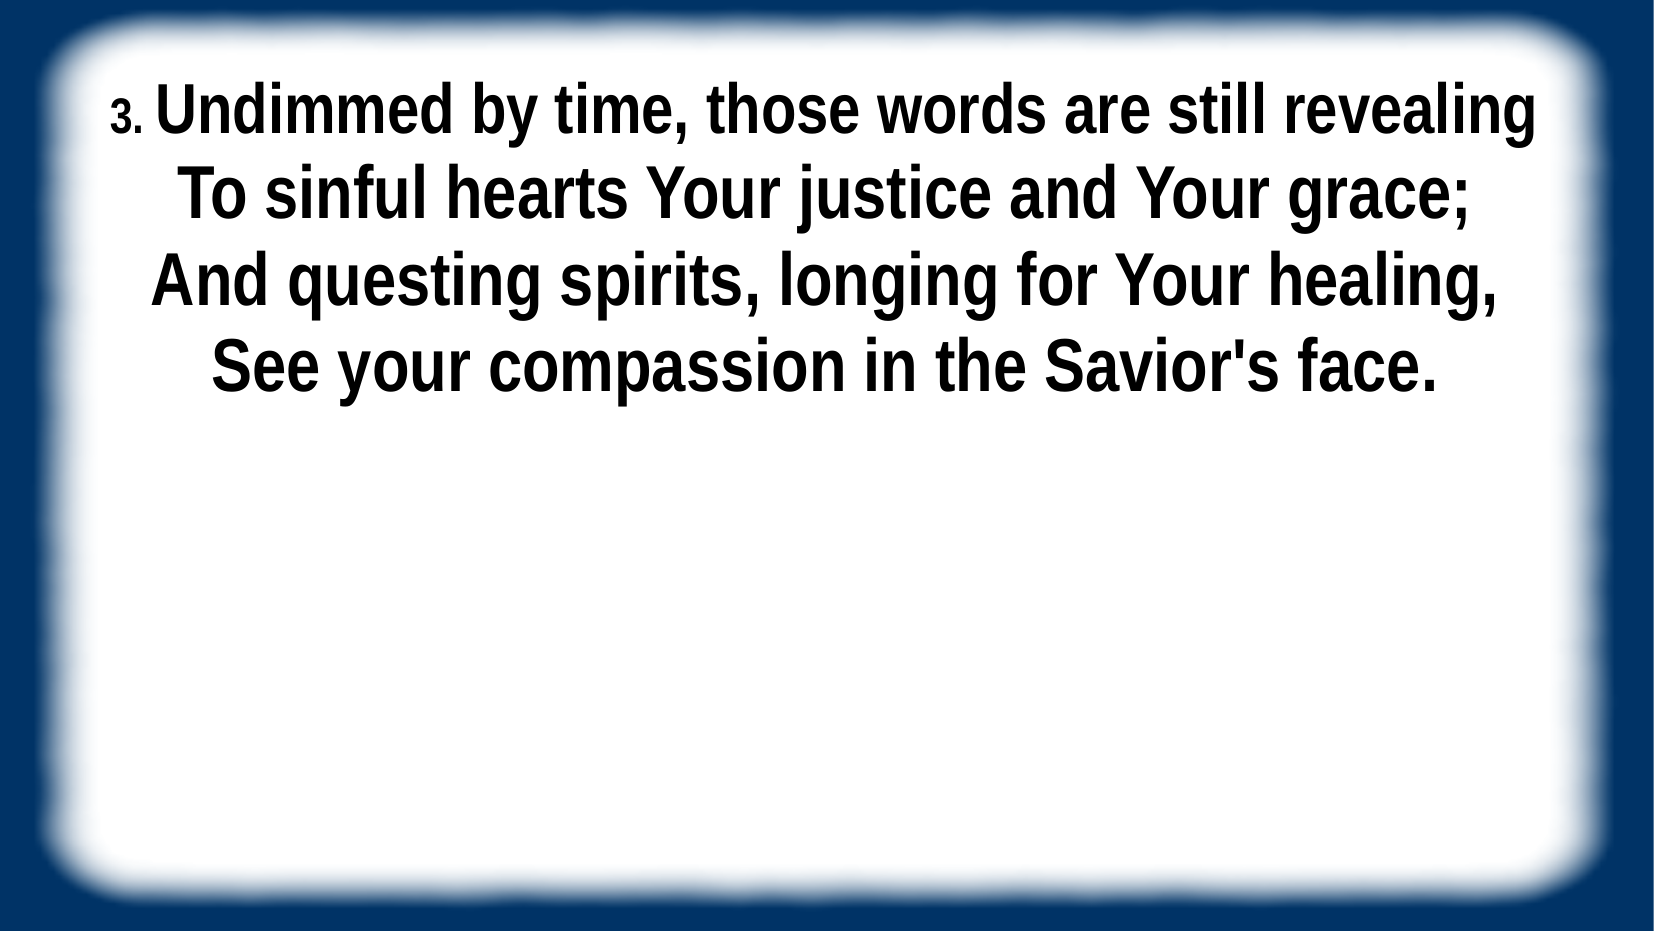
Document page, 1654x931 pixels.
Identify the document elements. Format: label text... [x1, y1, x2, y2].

picture [0, 0, 1654, 931]
text_box 3. Undimmed by time, those words are still revealing To sinful hearts Your justice and Your grace; And questing spirits, longing for Your healing, See your compassion in the Savior's face. [90, 60, 1561, 451]
